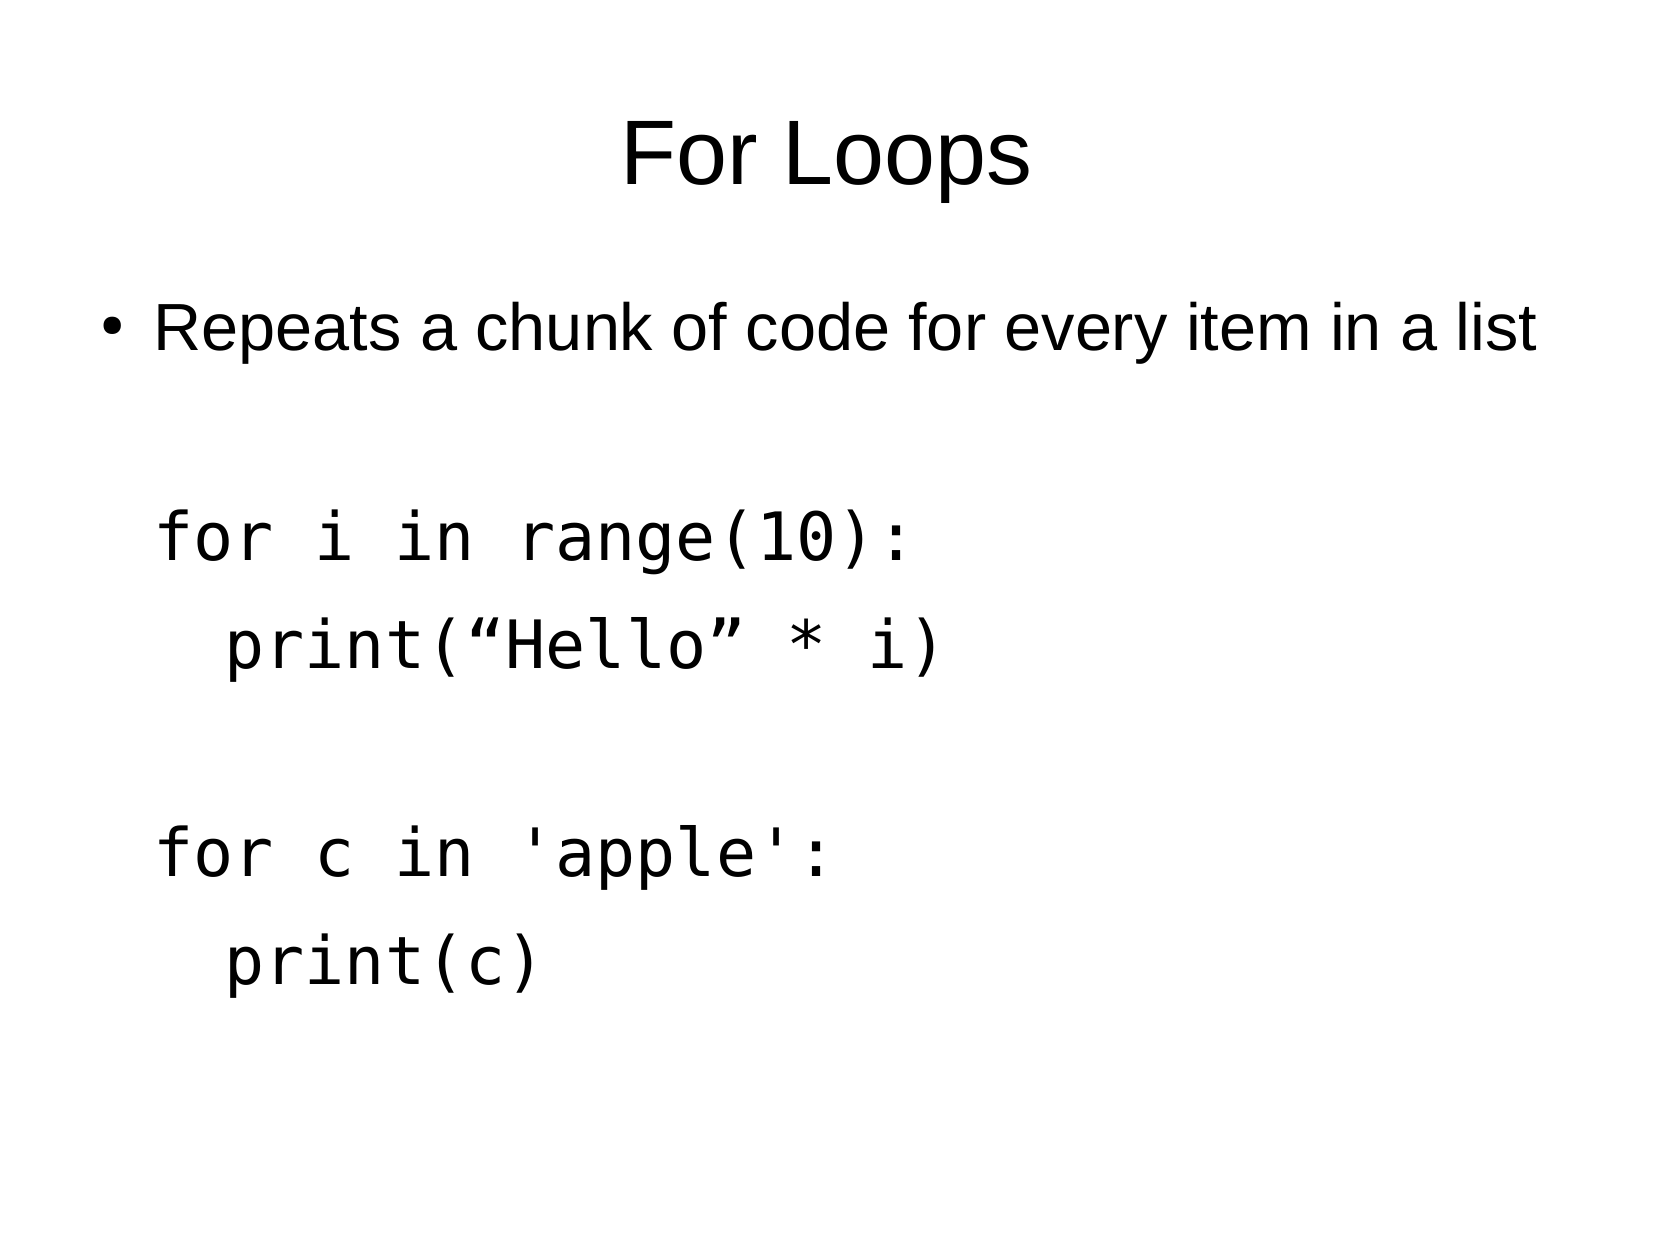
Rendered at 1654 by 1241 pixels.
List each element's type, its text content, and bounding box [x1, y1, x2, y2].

title For Loops [82, 49, 1571, 257]
list Repeats a chunk of code for every item in a list for i in range(10): print(“Hello” * i) for c in 'apple': print(c) [82, 290, 1571, 1109]
